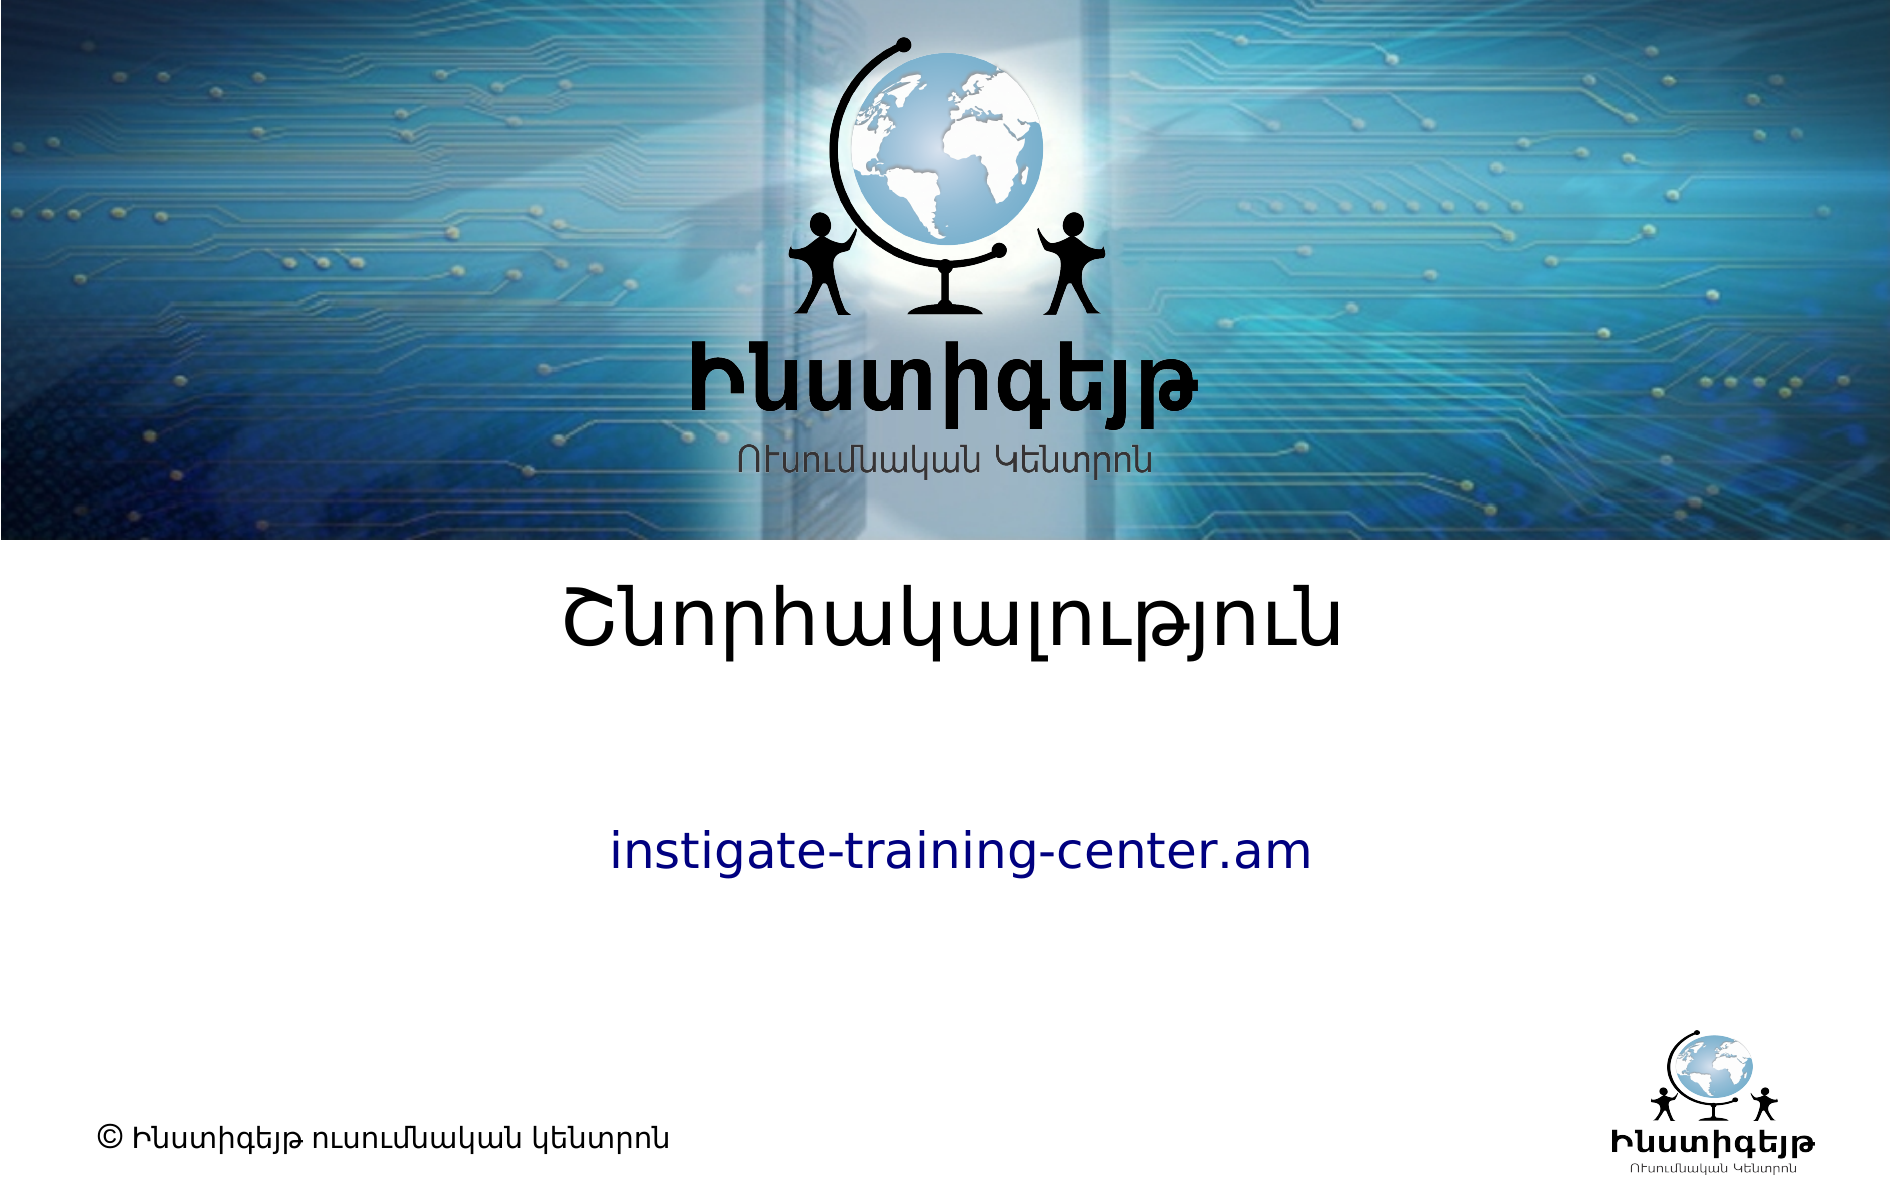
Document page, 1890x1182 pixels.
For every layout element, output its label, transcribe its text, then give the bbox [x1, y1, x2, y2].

title Շնորհակալություն [150, 574, 1757, 730]
picture [1612, 1030, 1815, 1175]
picture [1, 0, 1890, 540]
subtitle instigate-training-center.am [300, 819, 1623, 938]
